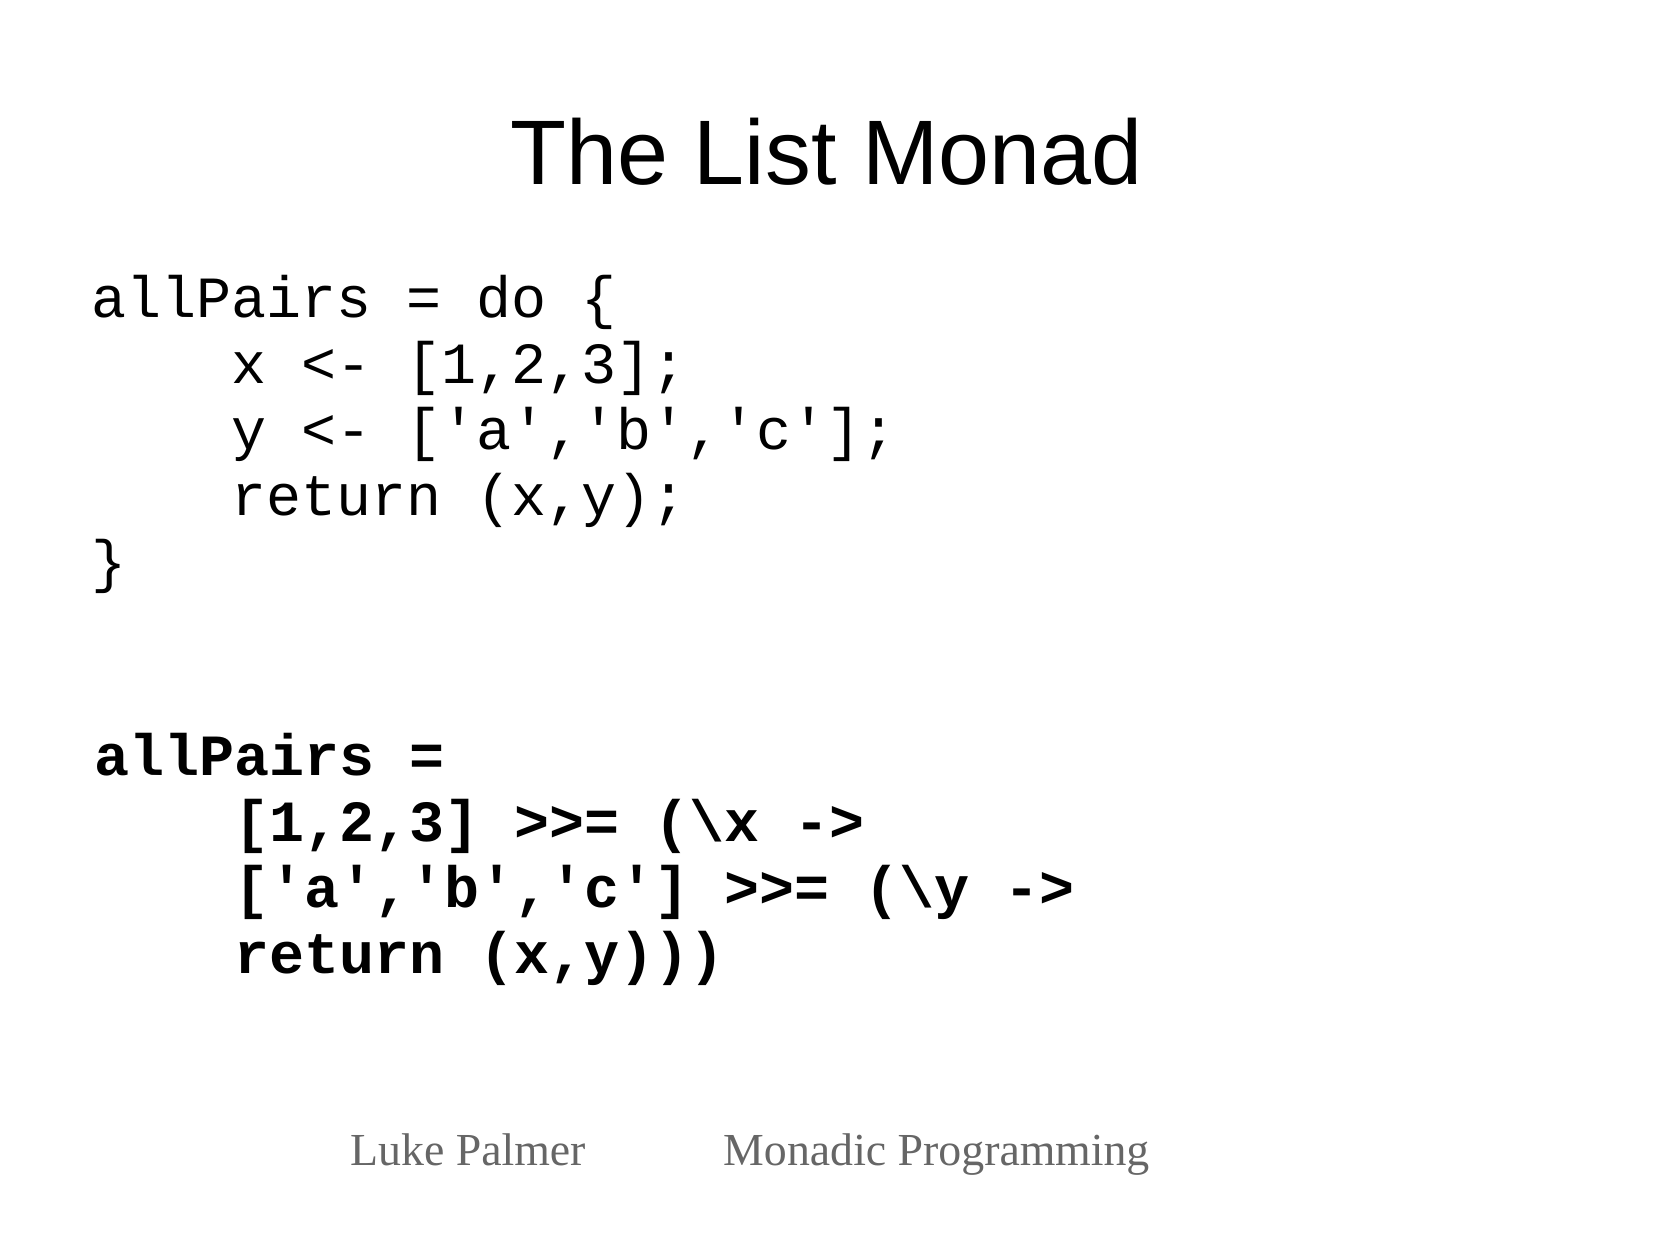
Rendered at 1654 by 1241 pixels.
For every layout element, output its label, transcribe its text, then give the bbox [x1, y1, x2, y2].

text_box allPairs = do { x <- [1,2,3]; y <- ['a','b','c']; return (x,y); } [75, 260, 1651, 609]
text_box allPairs = [1,2,3] >>= (\x -> ['a','b','c'] >>= (\y -> return (x,y))) [78, 717, 1654, 1000]
title The List Monad [82, 49, 1571, 257]
